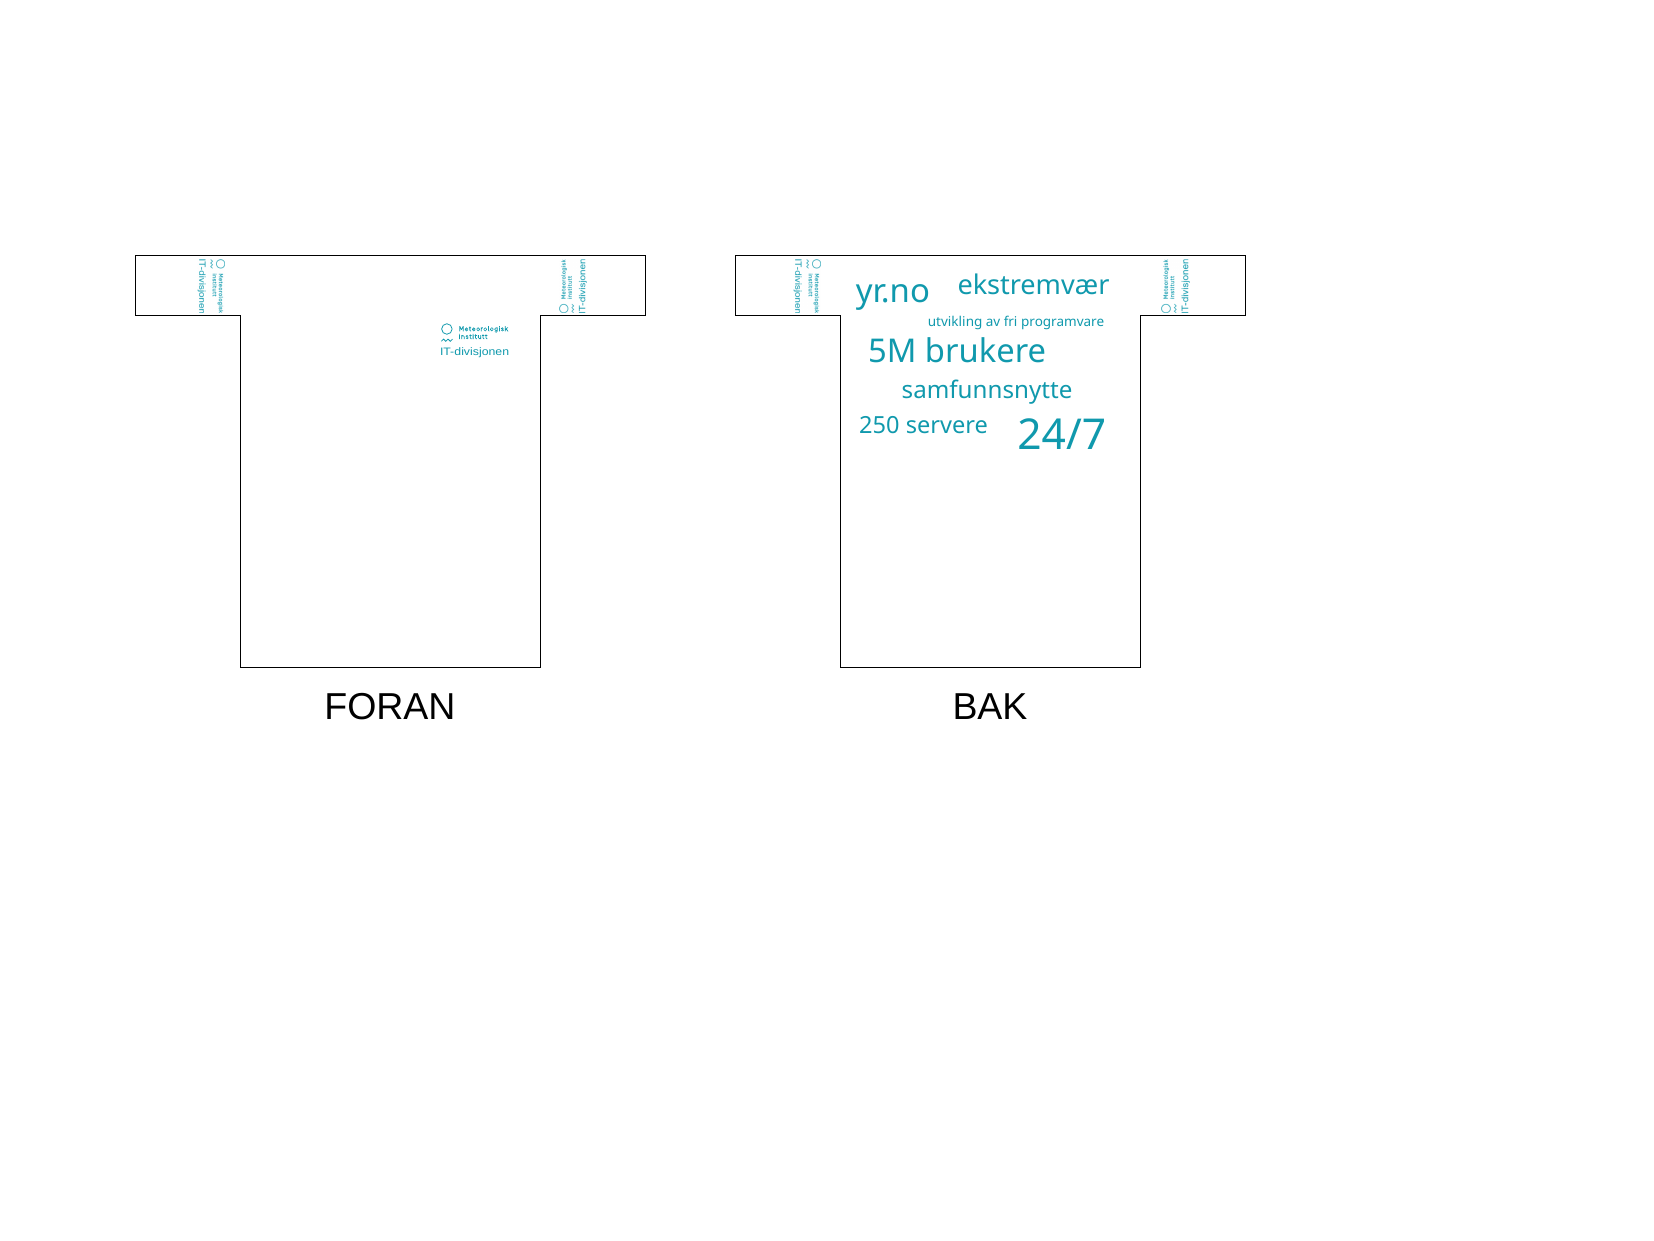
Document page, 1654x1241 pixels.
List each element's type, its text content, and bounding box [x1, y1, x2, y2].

picture [845, 265, 1130, 467]
picture [197, 259, 225, 313]
text_box BAK [937, 678, 1043, 736]
text_box [135, 255, 646, 668]
text_box [735, 255, 1246, 668]
picture [559, 259, 587, 314]
text_box FORAN [309, 678, 471, 736]
picture [793, 259, 821, 313]
picture [441, 323, 509, 359]
picture [1161, 259, 1190, 314]
